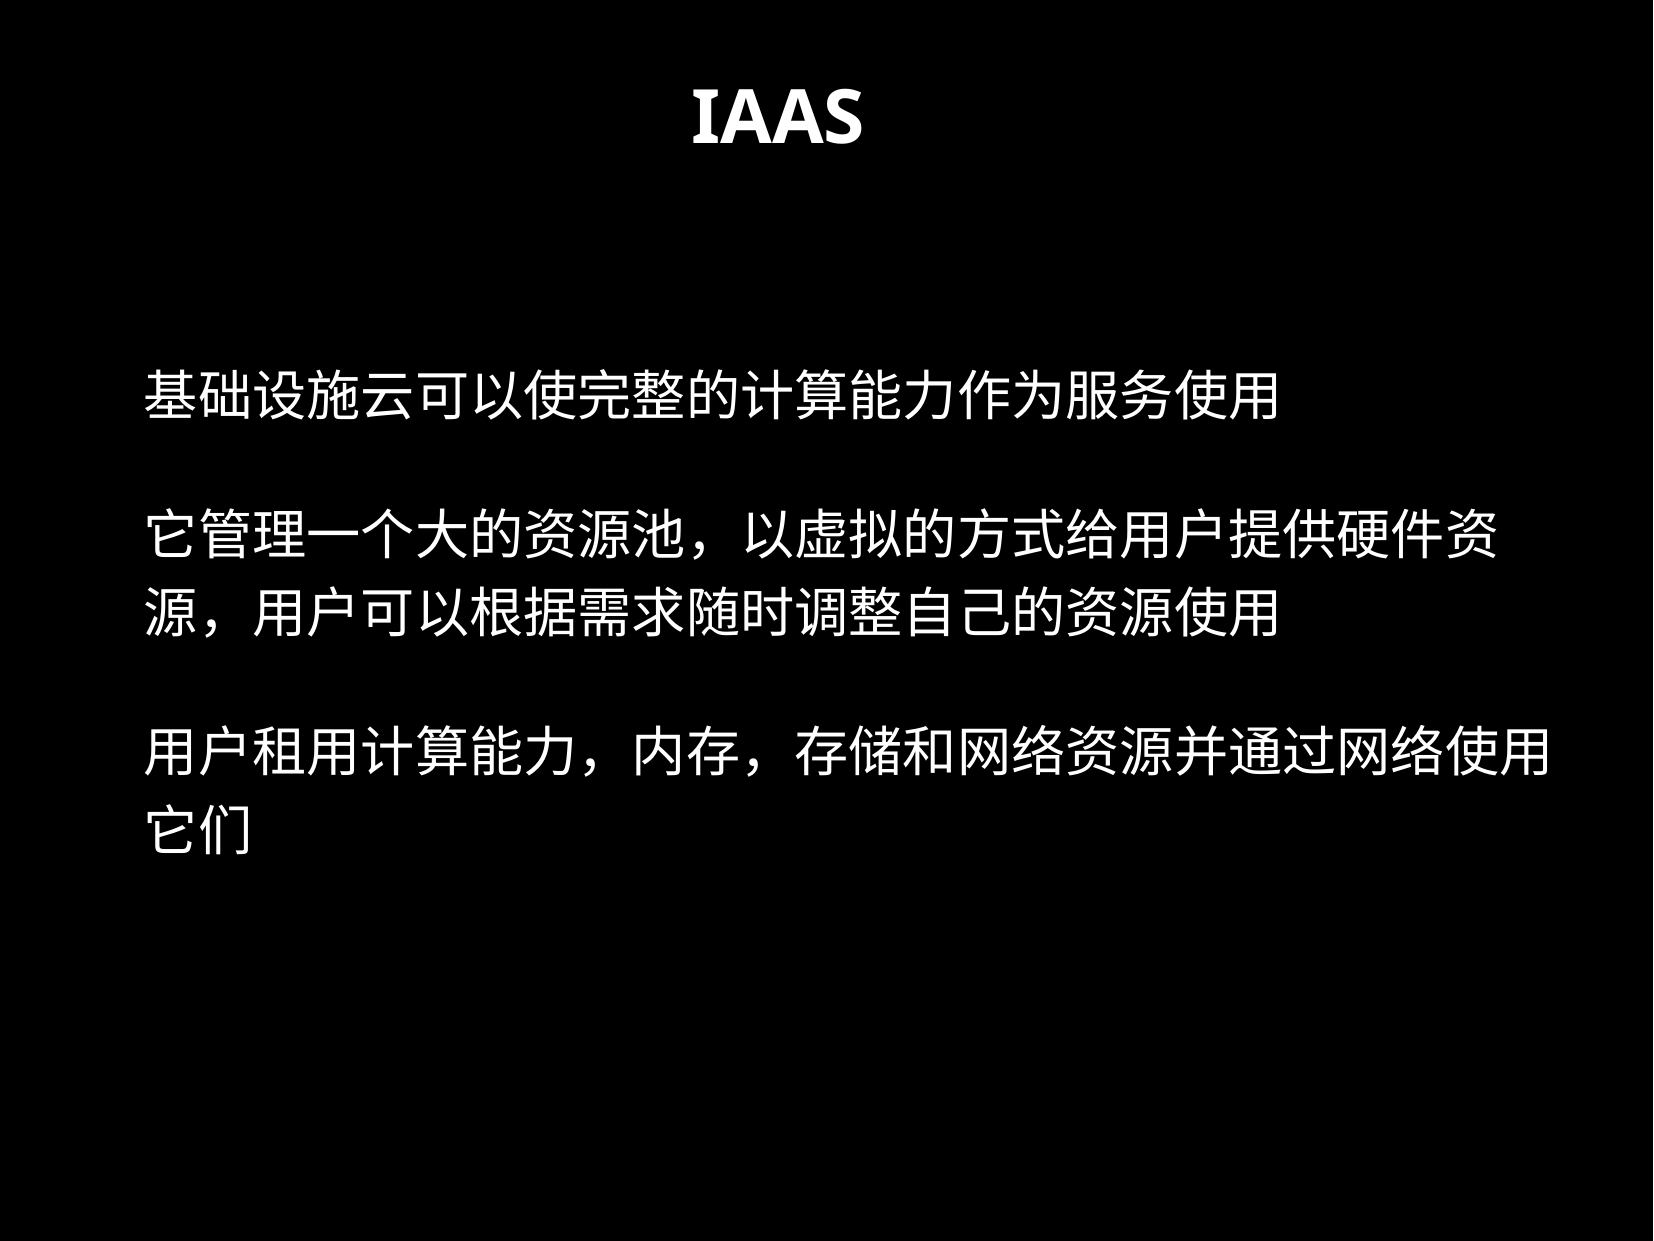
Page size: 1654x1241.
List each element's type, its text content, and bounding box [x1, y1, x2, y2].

text_box IAAS [64, 56, 1492, 171]
text_box 基础设施云可以使完整的计算能力作为服务使用 它管理一个大的资源池，以虚拟的方式给用户提供硬件资源，用户可以根据需求随时调整自己的资源使用 用户租用计算能力，内存，存储和网络资源并通过网络使用它们 [129, 345, 1598, 784]
